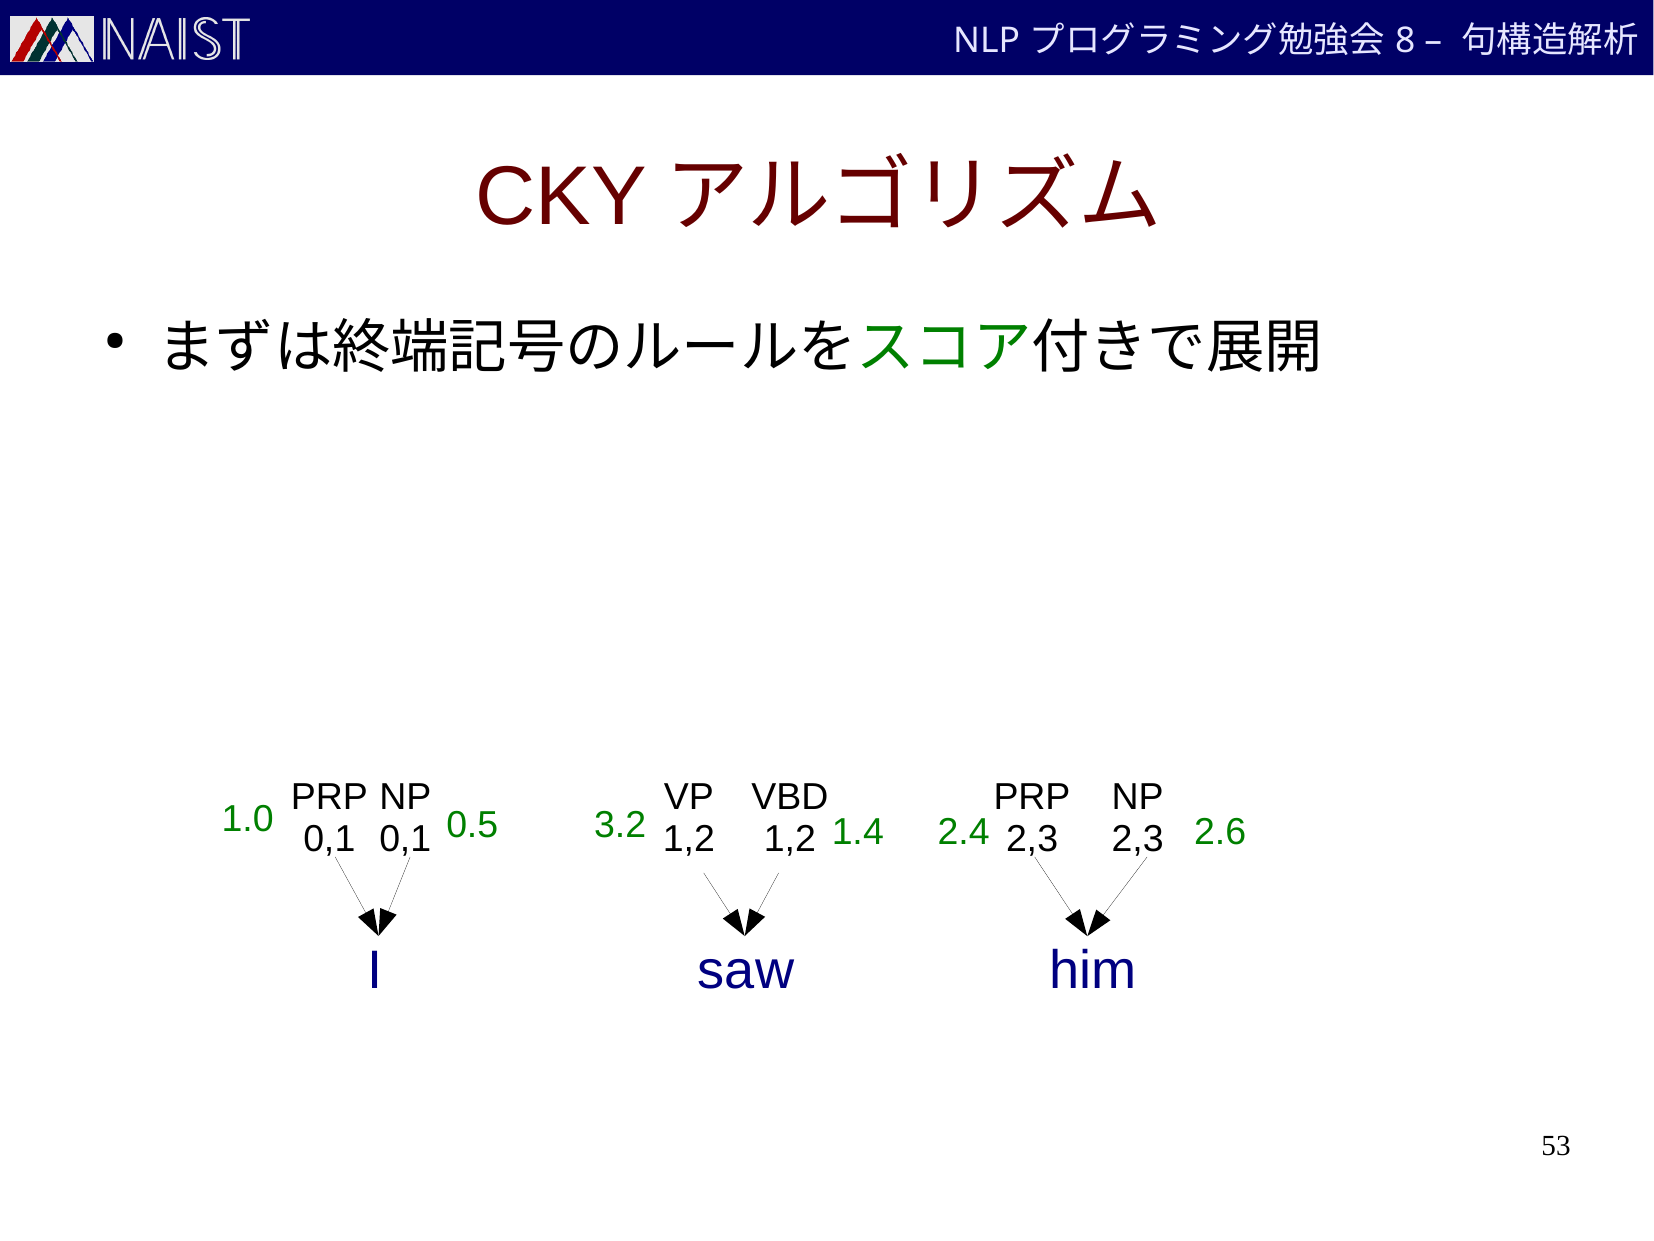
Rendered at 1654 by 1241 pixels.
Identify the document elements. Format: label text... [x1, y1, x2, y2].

text_box 3.2 [579, 795, 662, 853]
picture [102, 17, 251, 60]
text_box VBD 1,2 [736, 768, 844, 868]
text_box NP 0,1 [364, 768, 447, 868]
picture [10, 16, 94, 62]
text_box 1.0 [206, 790, 289, 847]
text_box PRP 0,1 [276, 768, 364, 868]
list まずは終端記号のルールをスコア付きで展開 [86, 300, 1576, 359]
text_box 1.4 [817, 803, 899, 861]
text_box 2.6 [1179, 803, 1262, 861]
title CKYアルゴリズム [75, 92, 1564, 285]
text_box 2.4 [922, 803, 1005, 861]
text_box VP 1,2 [648, 768, 730, 868]
text_box PRP 2,3 [978, 768, 1086, 868]
text_box NP 2,3 [1096, 768, 1179, 868]
text_box I saw him [352, 931, 1152, 1008]
text_box 0.5 [431, 796, 514, 853]
